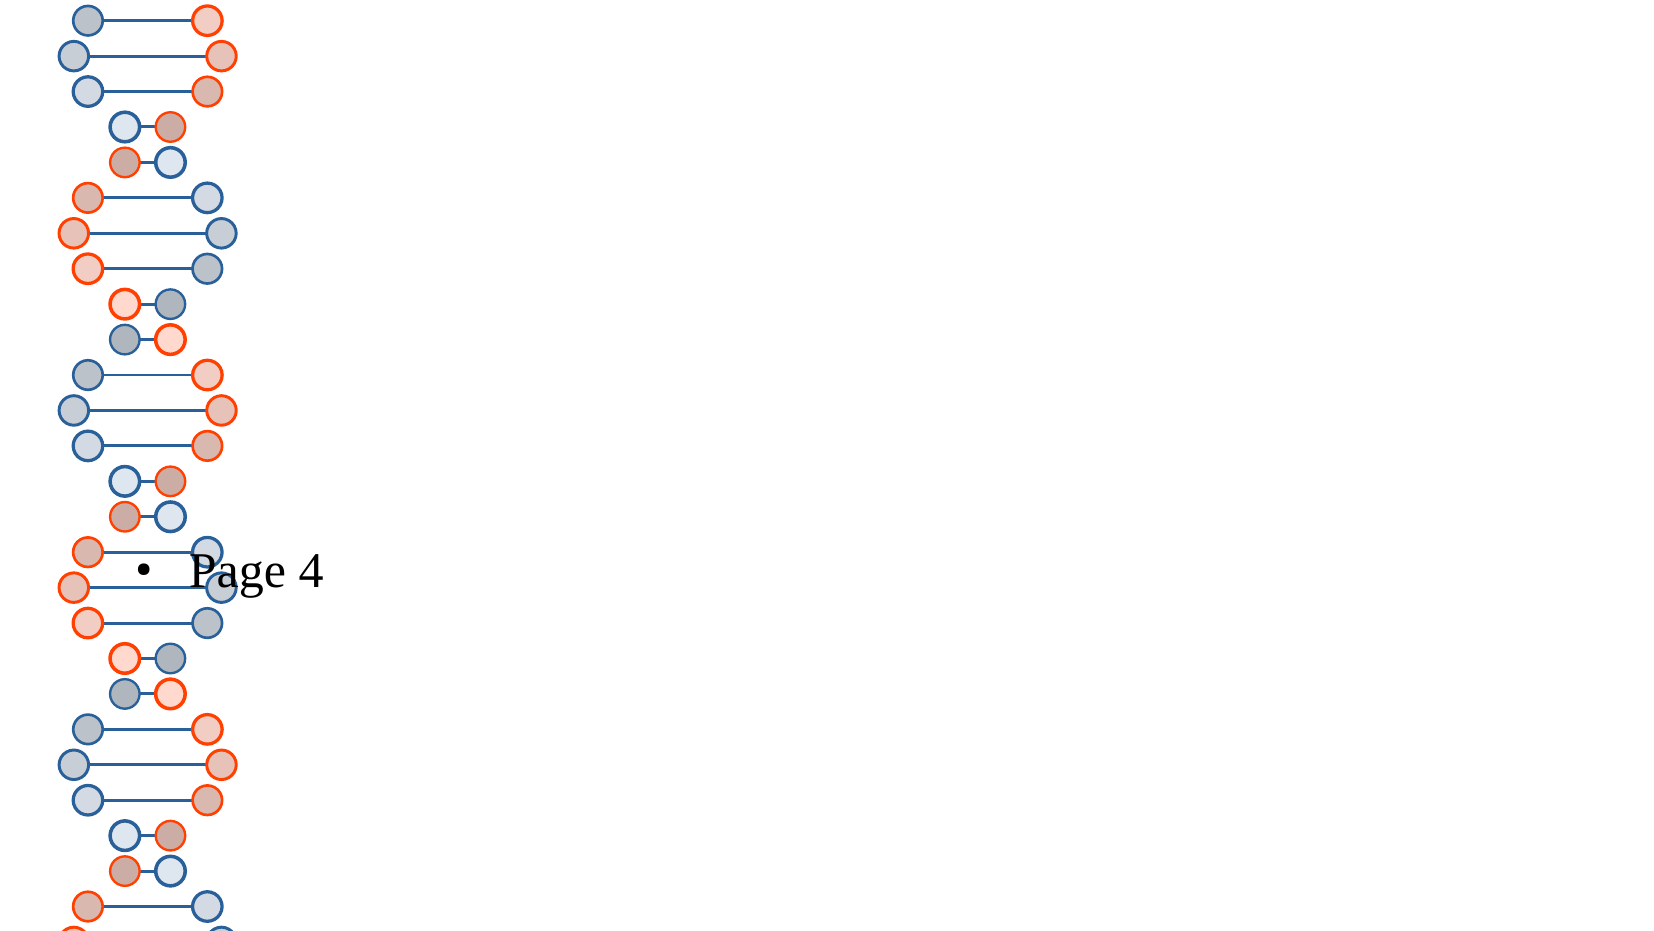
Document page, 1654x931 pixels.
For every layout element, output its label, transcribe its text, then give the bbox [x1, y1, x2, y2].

list Page 4 [118, 543, 1241, 869]
